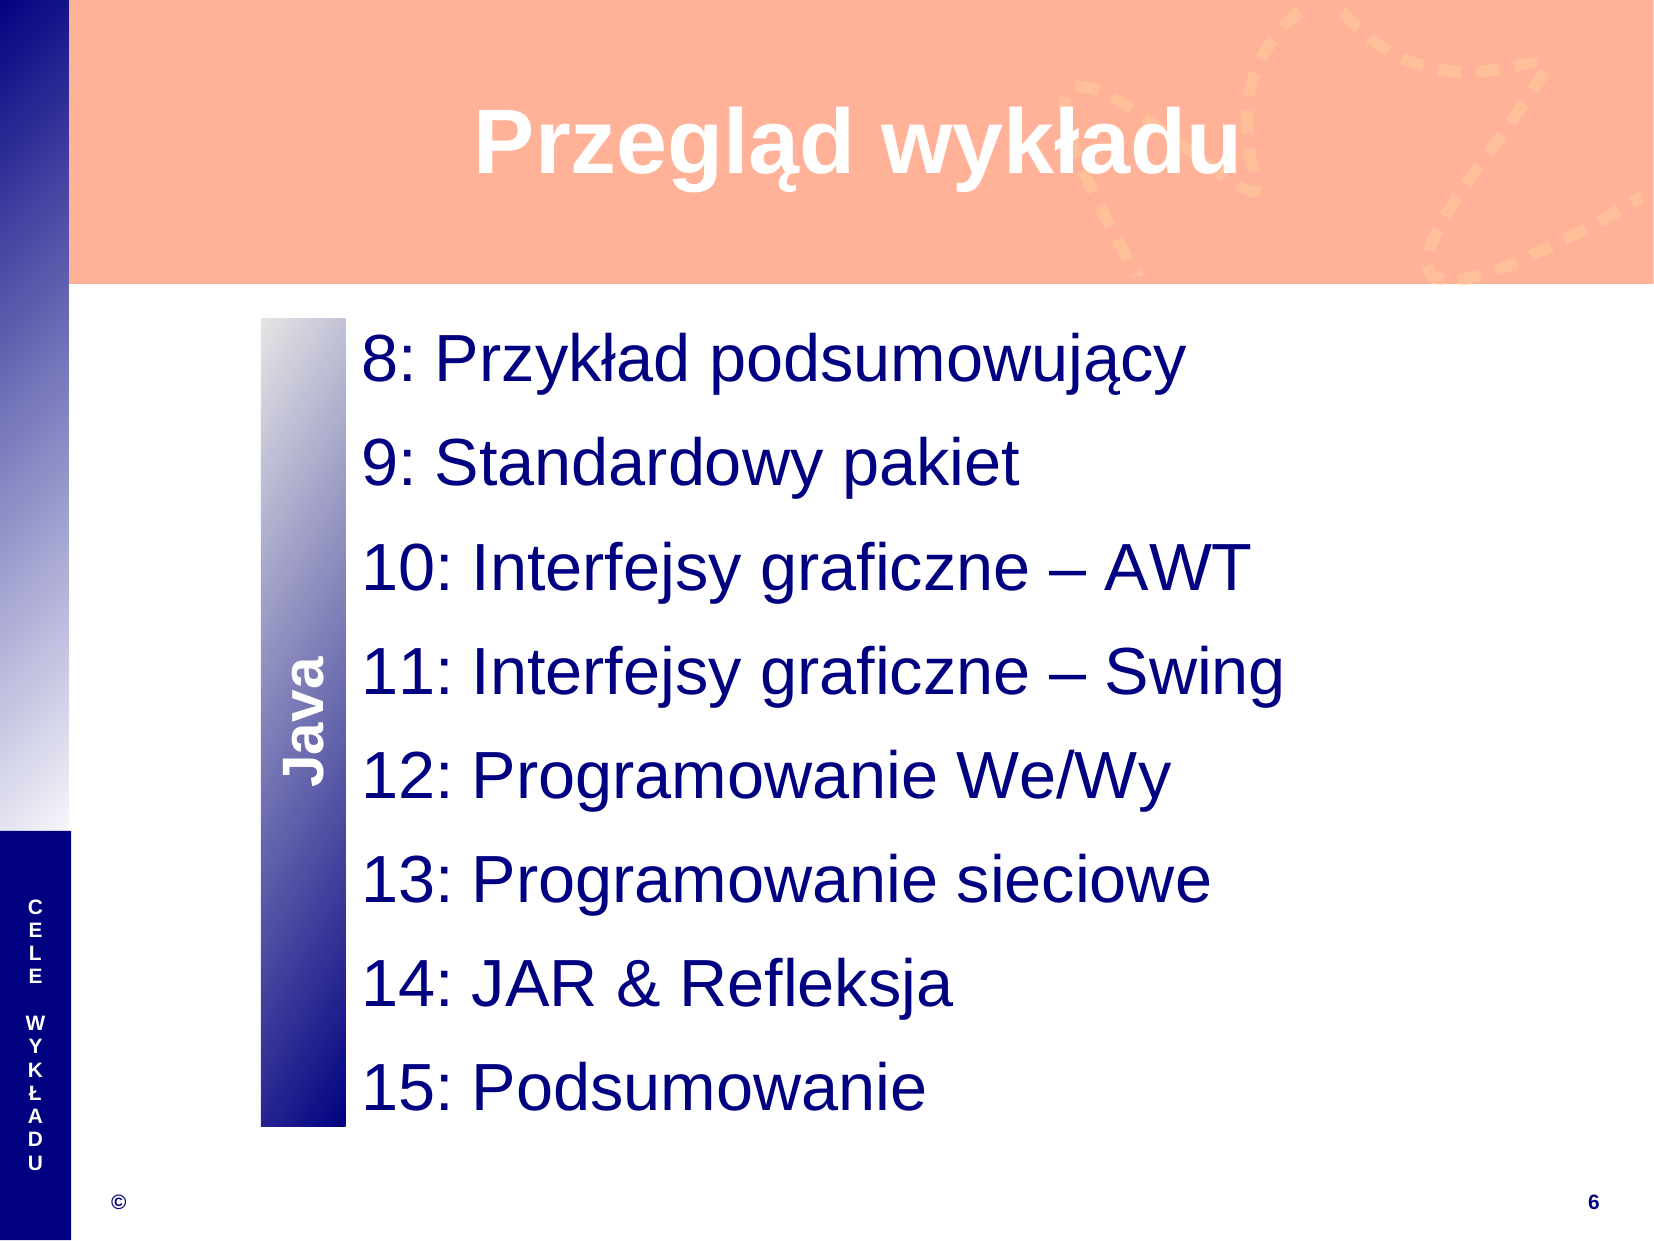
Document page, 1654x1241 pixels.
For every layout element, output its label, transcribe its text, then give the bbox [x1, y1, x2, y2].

text_box Java [260, 318, 346, 1127]
list 8: Przykład podsumowujący 9: Standardowy pakiet 10: Interfejsy graficzne – AWT 11: Interfejsy graficzne – Swing 12: Programowanie We/Wy 13: Programowanie sieciowe 14: JAR & Refleksja 15: Podsumowanie [346, 321, 1422, 1126]
title Przegląd wykładu [101, 37, 1617, 246]
text_box C E L E W Y K Ł A D U [0, 829, 71, 1241]
